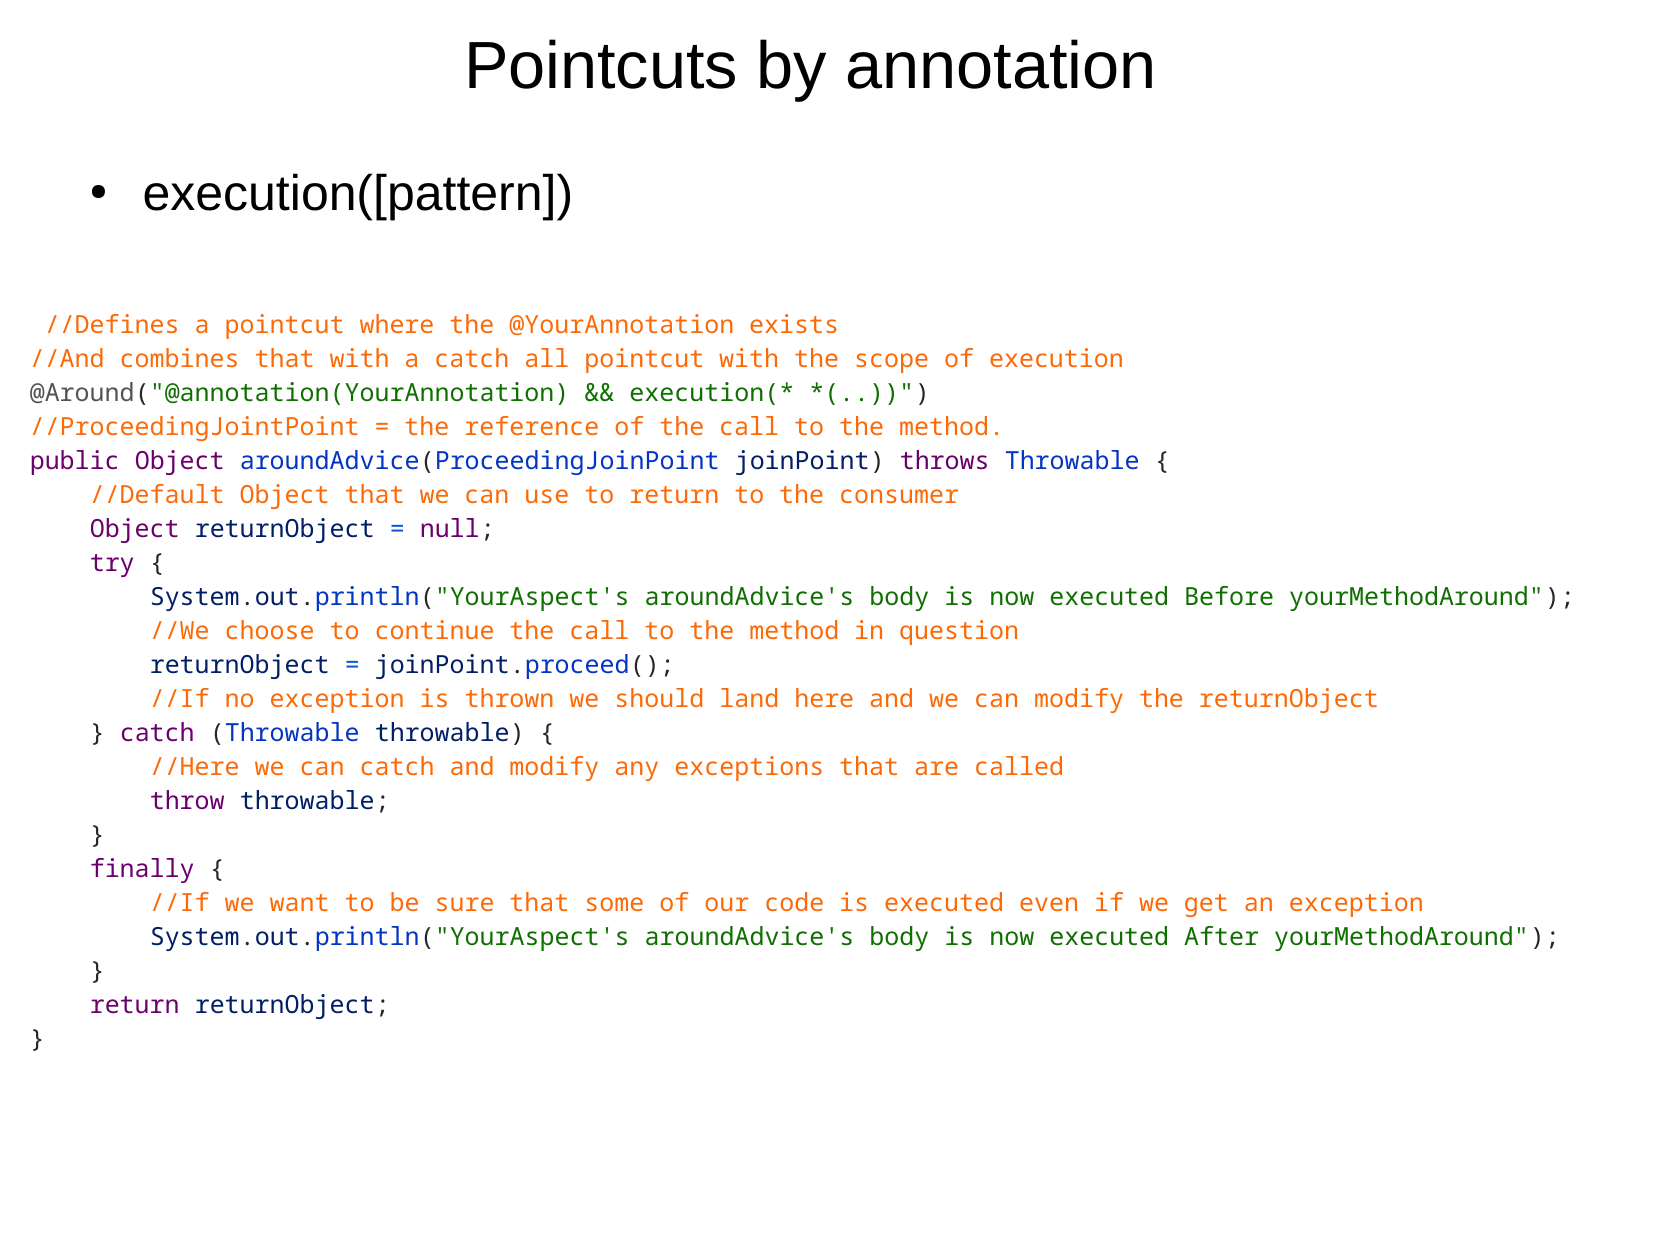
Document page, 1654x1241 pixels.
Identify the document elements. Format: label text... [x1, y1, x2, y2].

title Pointcuts by annotation [15, 0, 1571, 136]
text_box //Defines a pointcut where the @YourAnnotation exists //And combines that with a catch all pointcut with the scope of execution @Around("@annotation(YourAnnotation) && execution(* *(..))") //ProceedingJointPoint = the reference of the call to the method. public Object aroundAdvice(ProceedingJoinPoint joinPoint) throws Throwable { //Default Object that we can use to return to the consumer Object returnObject = null; try { System.out.println("YourAspect's aroundAdvice's body is now executed Before yourMethodAround"); //We choose to continue the call to the method in question returnObject = joinPoint.proceed(); //If no exception is thrown we should land here and we can modify the returnObject } catch (Throwable throwable) { //Here we can catch and modify any exceptions that are called throw throwable; } finally { //If we want to be sure that some of our code is executed even if we get an exception System.out.println("YourAspect's aroundAdvice's body is now executed After yourMethodAround"); } return returnObject; } [0, 299, 1589, 1002]
list execution([pattern]) [71, 165, 1561, 299]
